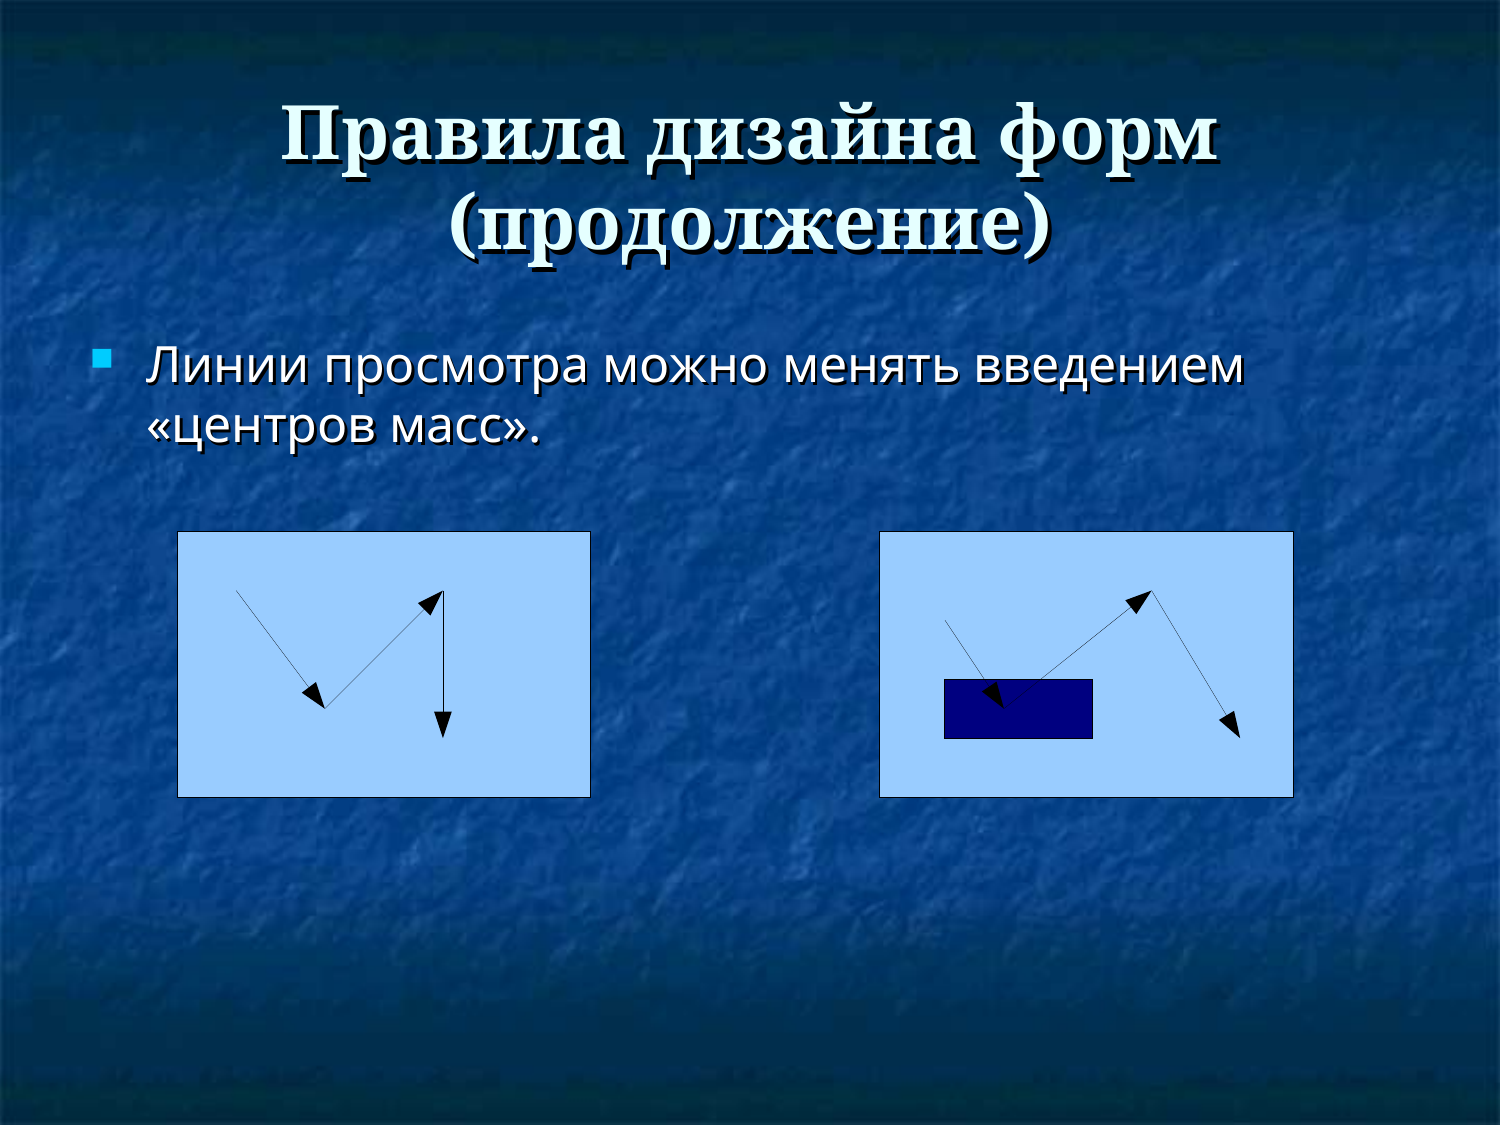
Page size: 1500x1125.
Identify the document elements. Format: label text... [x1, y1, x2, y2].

list Линии просмотра можно менять введением «центров масс». [75, 324, 1426, 1000]
picture [0, 0, 1500, 1125]
title Правила дизайна форм (продолжение) [75, 57, 1426, 293]
text_box [177, 531, 591, 798]
text_box [879, 531, 1294, 798]
